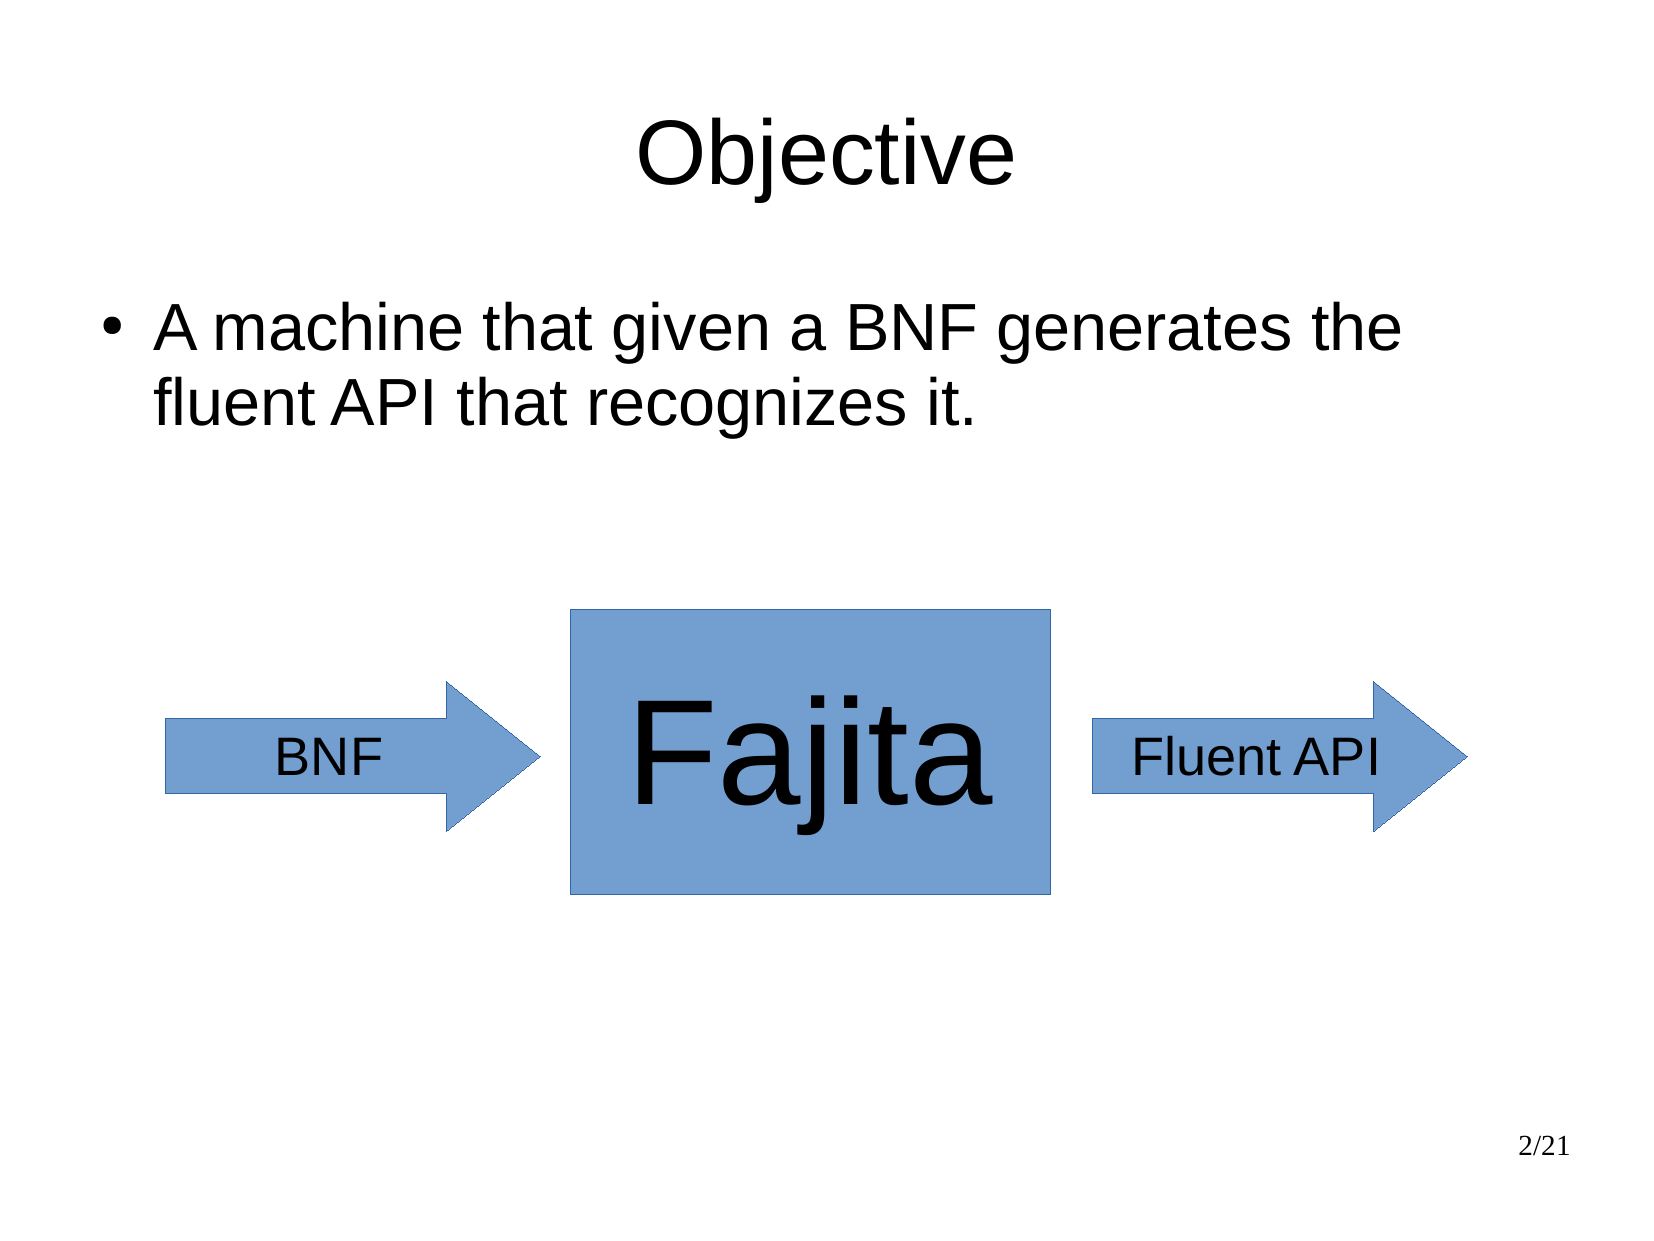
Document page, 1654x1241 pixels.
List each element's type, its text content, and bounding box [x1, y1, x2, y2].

text_box Fluent API [1092, 681, 1468, 832]
title Objective [82, 49, 1571, 257]
text_box Fajita [570, 609, 1051, 895]
text_box BNF [165, 681, 541, 832]
list A machine that given a BNF generates the fluent API that recognizes it. [82, 290, 1571, 1010]
